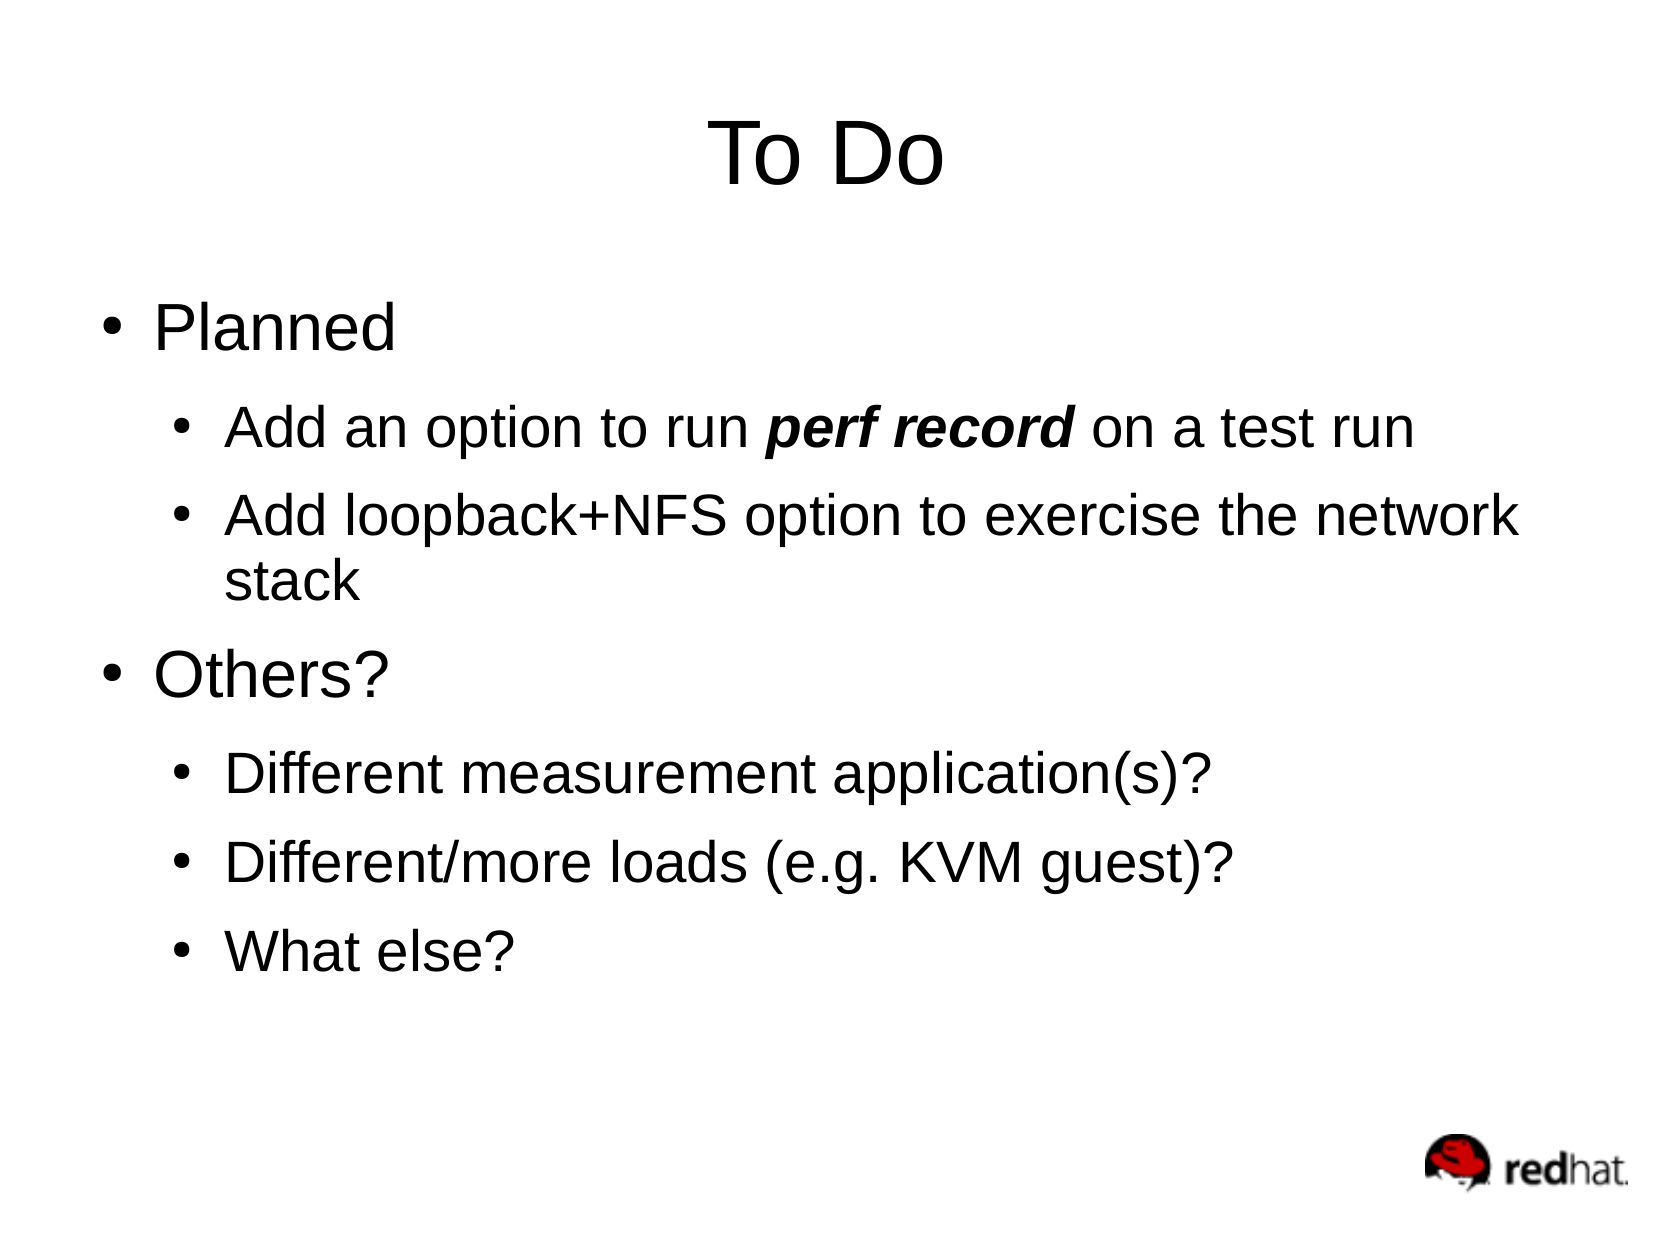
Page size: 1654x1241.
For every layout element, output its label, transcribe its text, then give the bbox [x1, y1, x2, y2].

picture [1425, 1134, 1628, 1201]
list Planned Add an option to run perf record on a test run Add loopback+NFS option to exercise the network stack Others? Different measurement application(s)? Different/more loads (e.g. KVM guest)? What else? [82, 290, 1571, 1109]
title To Do [82, 49, 1571, 257]
